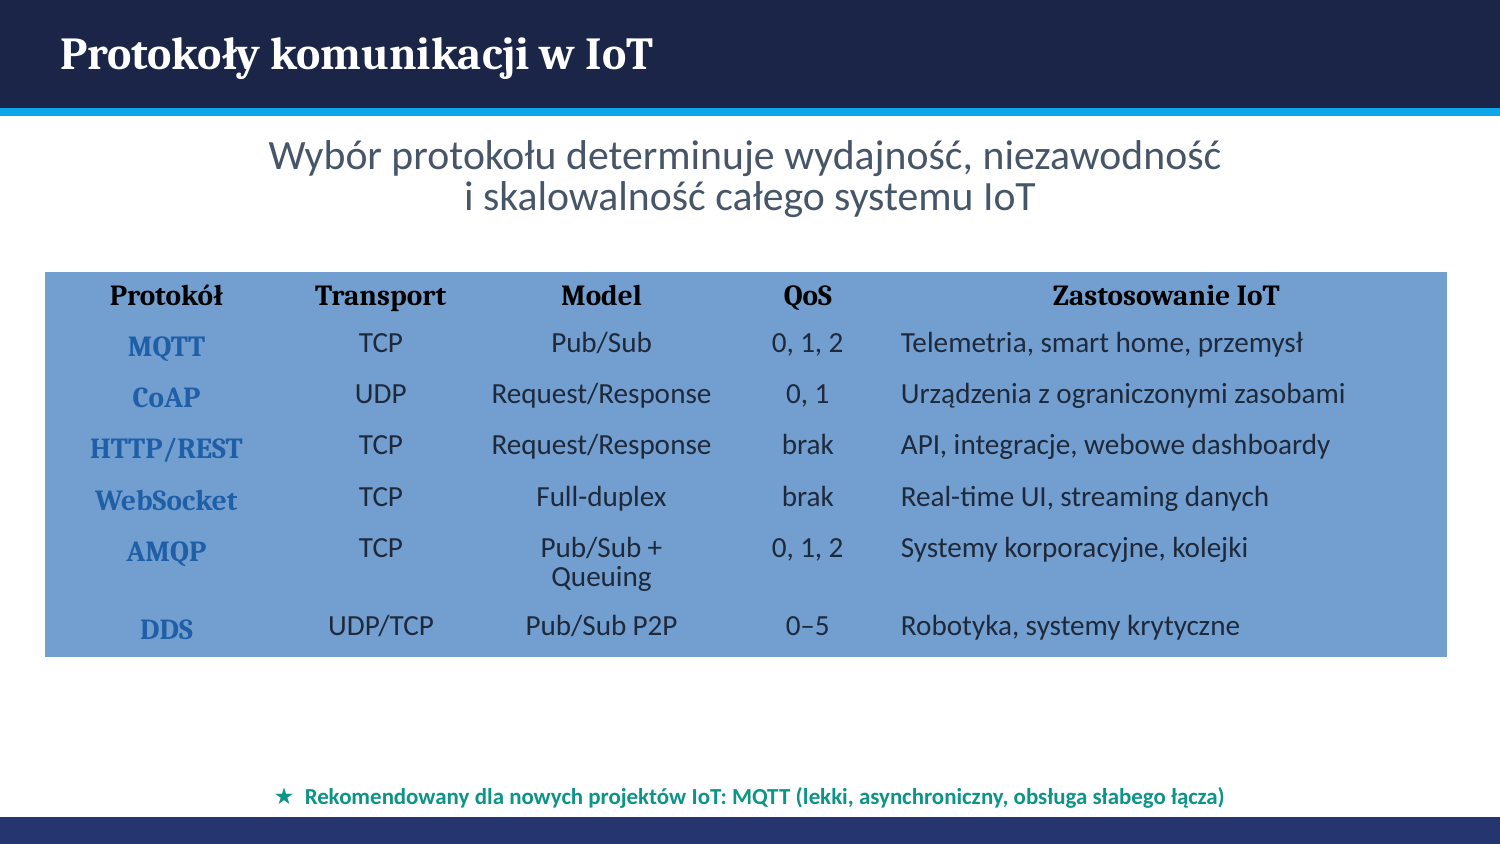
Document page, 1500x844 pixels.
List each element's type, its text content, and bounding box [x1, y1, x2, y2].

table_cell Urządzenia z ograniczonymi zasobami [886, 374, 1447, 425]
table_cell brak [730, 477, 886, 528]
table_cell HTTP/REST [45, 425, 288, 477]
text_box Protokoły komunikacji w IoT [60, 6, 1440, 104]
table_cell TCP [288, 477, 474, 528]
table_cell Pub/Sub + Queuing [474, 528, 730, 605]
table_cell 0, 1 [730, 374, 886, 425]
table_cell WebSocket [45, 477, 288, 528]
table_cell 0, 1, 2 [730, 323, 886, 374]
table_cell TCP [288, 425, 474, 477]
text_box [0, 817, 1500, 844]
text_box Wybór protokołu determinuje wydajność, niezawodność i skalowalność całego systemu IoT [75, 123, 1425, 236]
table_cell Full-duplex [474, 477, 730, 528]
table_cell TCP [288, 528, 474, 605]
table_cell Pub/Sub P2P [474, 605, 730, 657]
table_cell TCP [288, 323, 474, 374]
table_cell DDS [45, 605, 288, 657]
table_cell 0, 1, 2 [730, 528, 886, 605]
table_cell UDP [288, 374, 474, 425]
table_header Zastosowanie IoT [886, 272, 1447, 323]
table_cell 0–5 [730, 605, 886, 657]
table_cell Real-time UI, streaming danych [886, 477, 1447, 528]
table_cell Telemetria, smart home, przemysł [886, 323, 1447, 374]
table_cell MQTT [45, 323, 288, 374]
table_cell Request/Response [474, 425, 730, 477]
text_box ★ Rekomendowany dla nowych projektów IoT: MQTT (lekki, asynchroniczny, obsługa słabego łącza) [45, 780, 1455, 806]
table_header Transport [288, 272, 474, 323]
table_header Model [474, 272, 730, 323]
table_header QoS [730, 272, 886, 323]
table_cell Pub/Sub [474, 323, 730, 374]
table_cell Systemy korporacyjne, kolejki [886, 528, 1447, 605]
table_cell AMQP [45, 528, 288, 605]
table_cell Request/Response [474, 374, 730, 425]
table_cell CoAP [45, 374, 288, 425]
table_header Protokół [45, 272, 288, 323]
table_cell brak [730, 425, 886, 477]
table_cell API, integracje, webowe dashboardy [886, 425, 1447, 477]
table_cell Robotyka, systemy krytyczne [886, 605, 1447, 657]
table_cell UDP/TCP [288, 605, 474, 657]
text_box [0, 0, 1500, 116]
